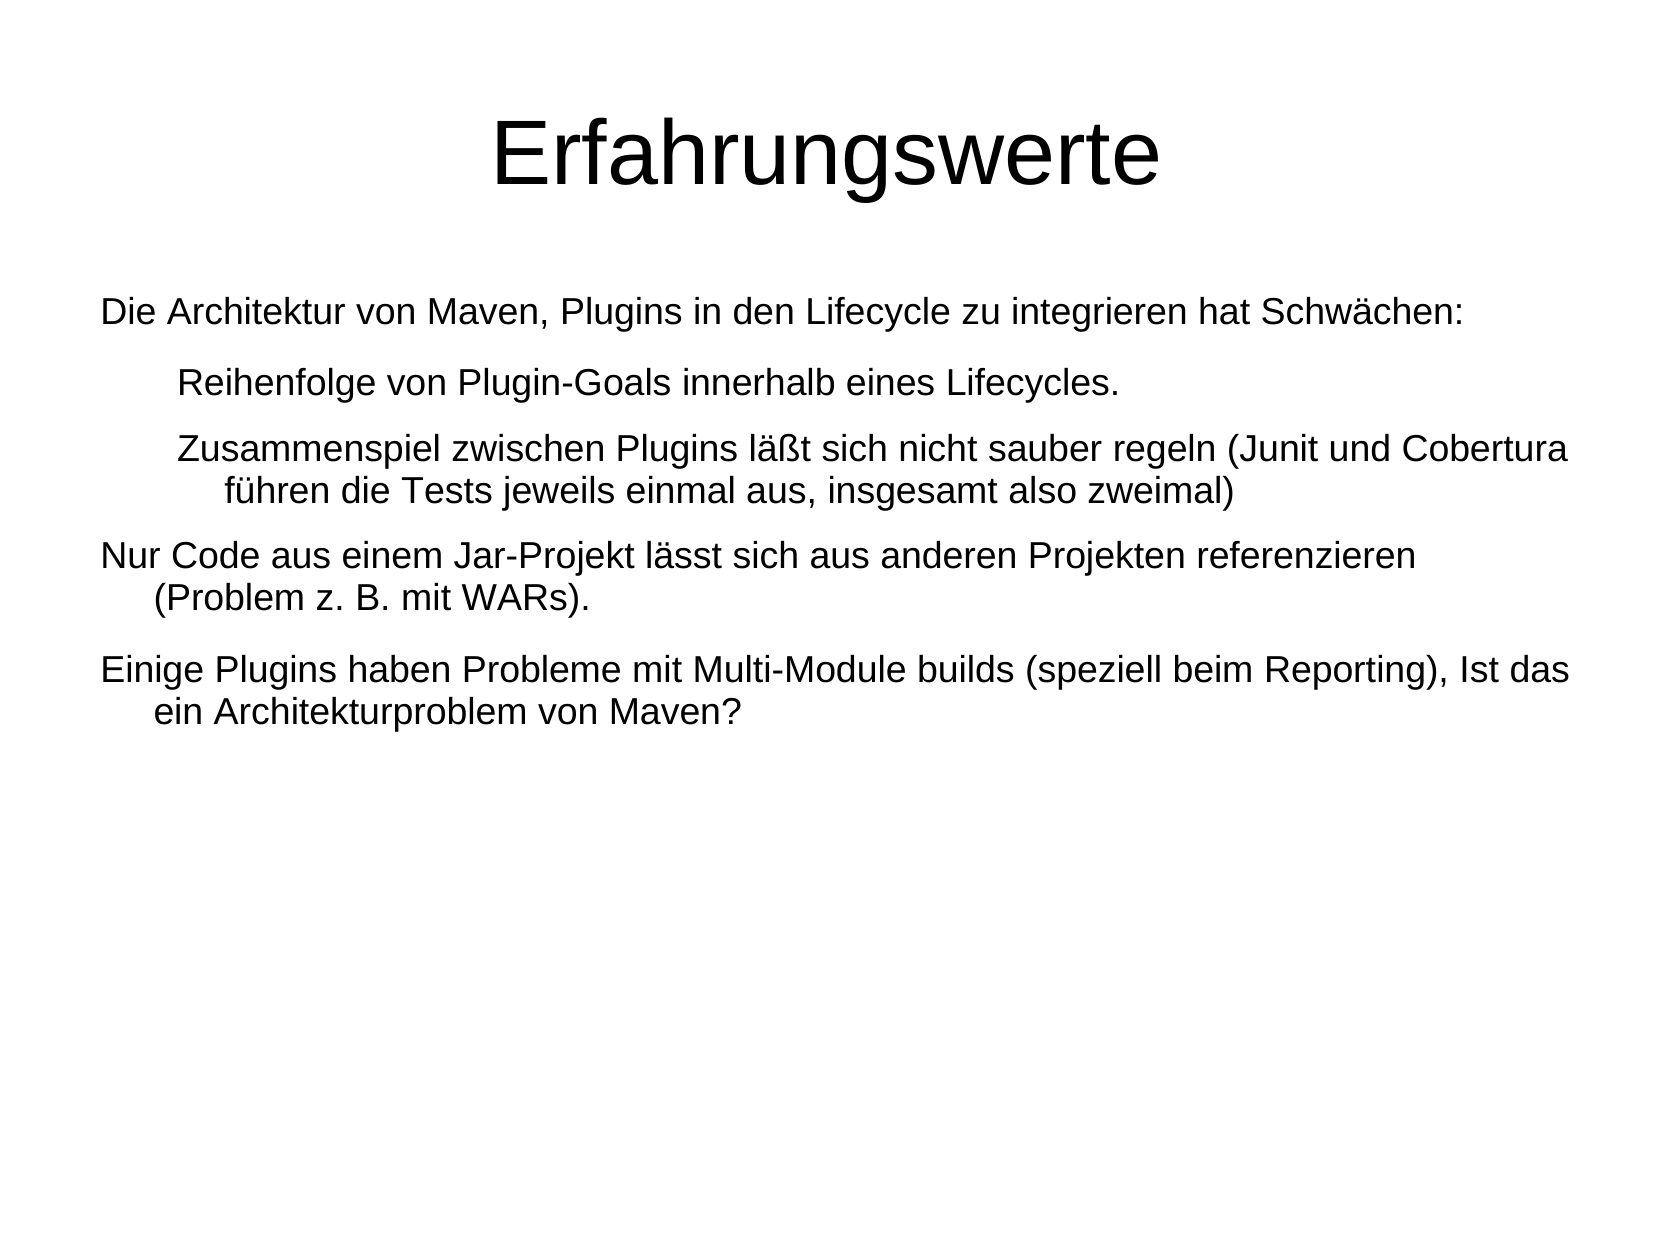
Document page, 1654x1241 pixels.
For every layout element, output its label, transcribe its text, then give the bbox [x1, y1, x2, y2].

list Die Architektur von Maven, Plugins in den Lifecycle zu integrieren hat Schwächen: Reihenfolge von Plugin-Goals innerhalb eines Lifecycles. Zusammenspiel zwischen Plugins läßt sich nicht sauber regeln (Junit und Cobertura führen die Tests jeweils einmal aus, insgesamt also zweimal) Nur Code aus einem Jar-Projekt lässt sich aus anderen Projekten referenzieren (Problem z. B. mit WARs). Einige Plugins haben Probleme mit Multi-Module builds (speziell beim Reporting), Ist das ein Architekturproblem von Maven? [82, 290, 1571, 1094]
title Erfahrungswerte [82, 56, 1571, 250]
